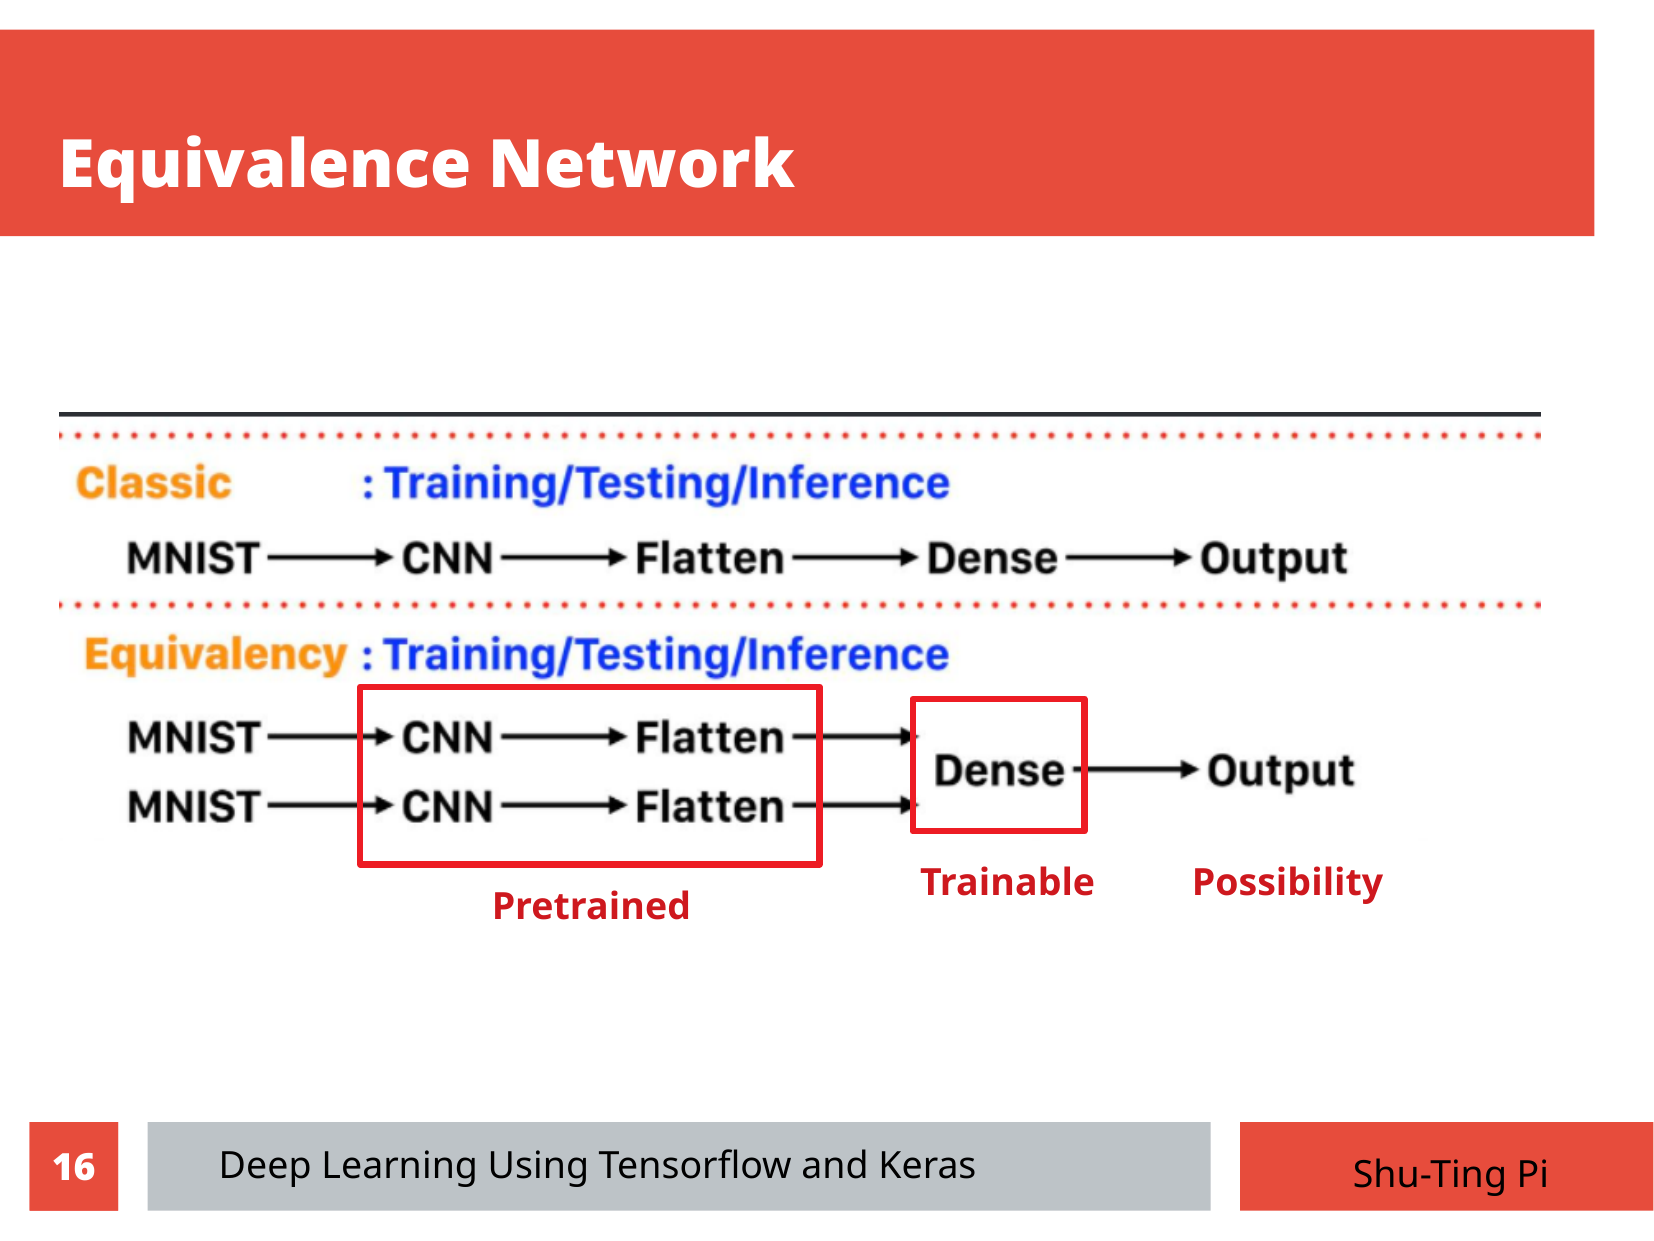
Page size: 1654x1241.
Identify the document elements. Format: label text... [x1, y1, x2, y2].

picture [59, 412, 1541, 841]
text_box Trainable [905, 848, 1092, 911]
text_box Deep Learning Using Tensorflow and Keras [204, 1130, 1212, 1217]
picture [363, 690, 816, 841]
title Equivalence Network [59, 59, 1595, 207]
text_box Shu-Ting Pi [1338, 1140, 1573, 1203]
text_box Possibility [1177, 848, 1379, 911]
text_box Pretrained [477, 872, 684, 935]
